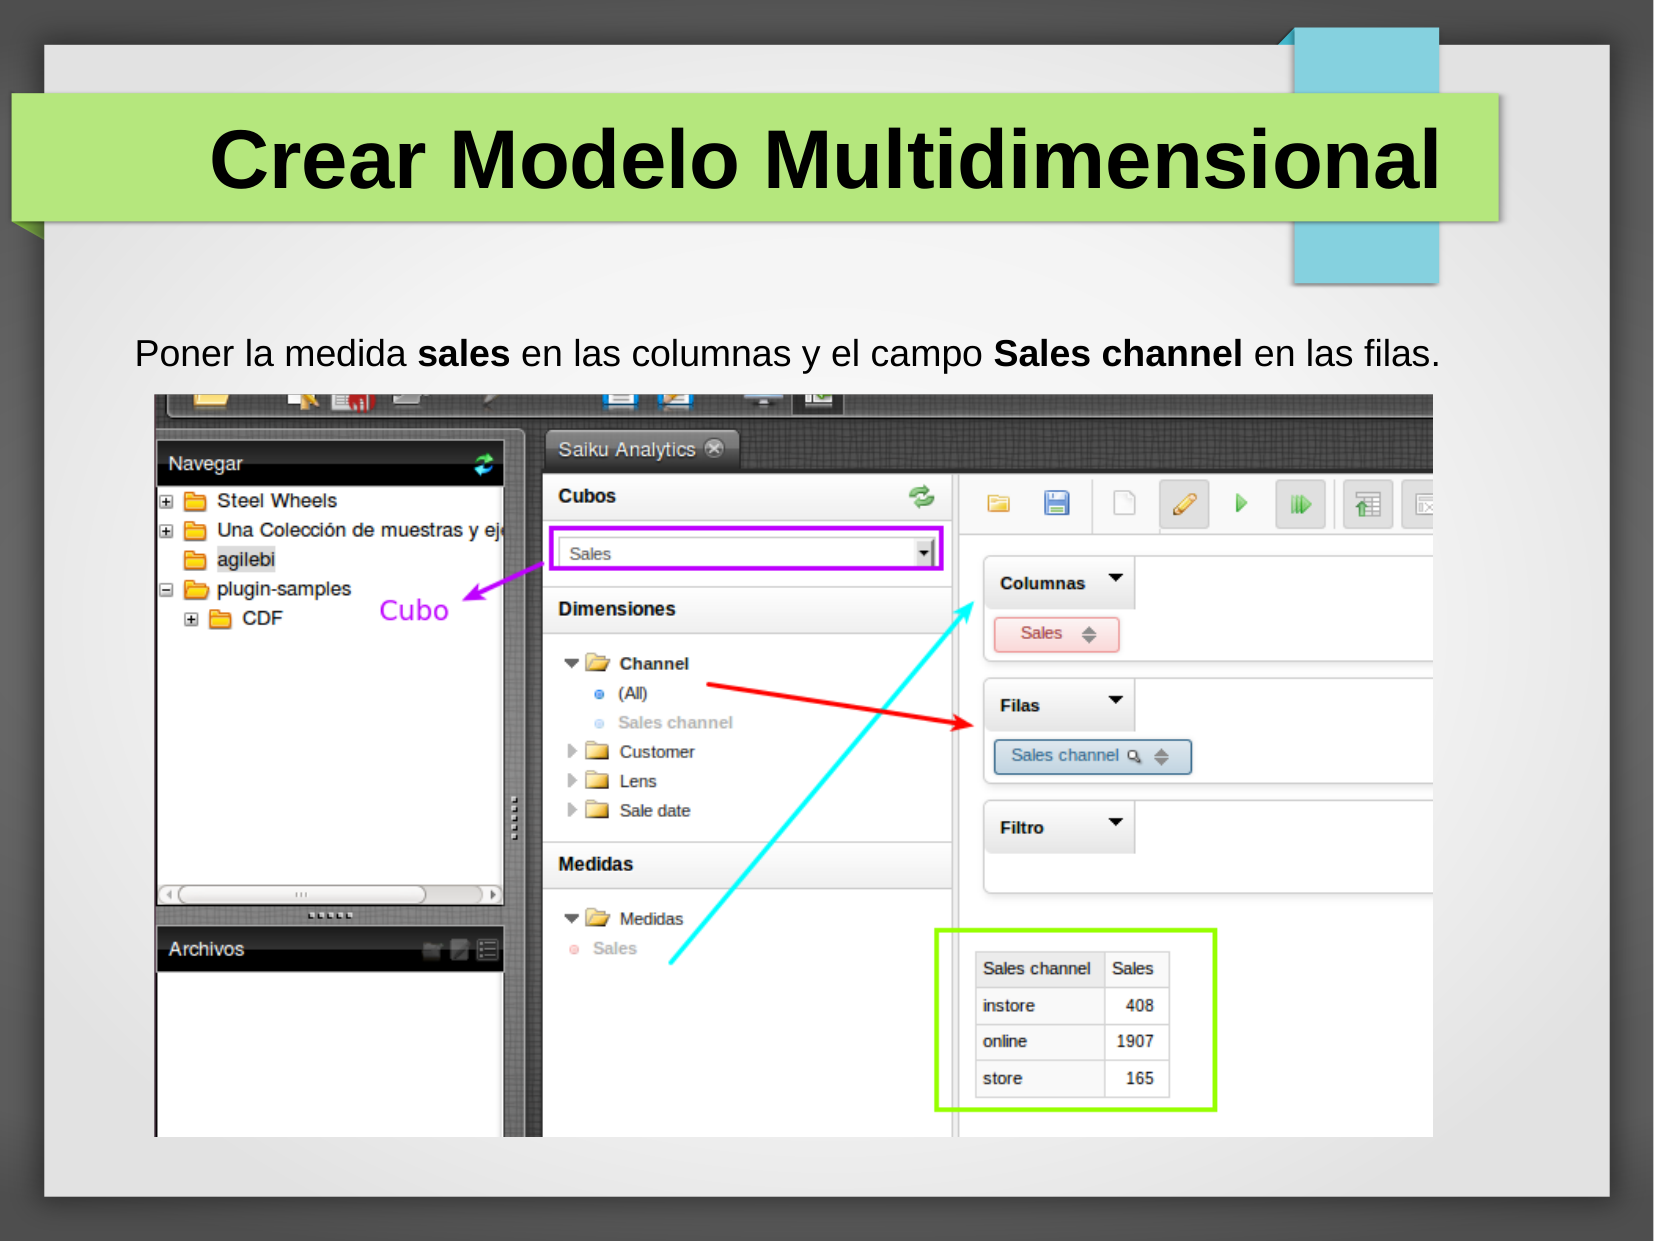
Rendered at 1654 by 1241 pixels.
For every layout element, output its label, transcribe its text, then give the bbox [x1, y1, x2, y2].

text_box Poner la medida sales en las columnas y el campo Sales channel en las filas. [119, 325, 1457, 383]
title Crear Modelo Multidimensional [70, 106, 1583, 213]
picture [0, 0, 1654, 1241]
